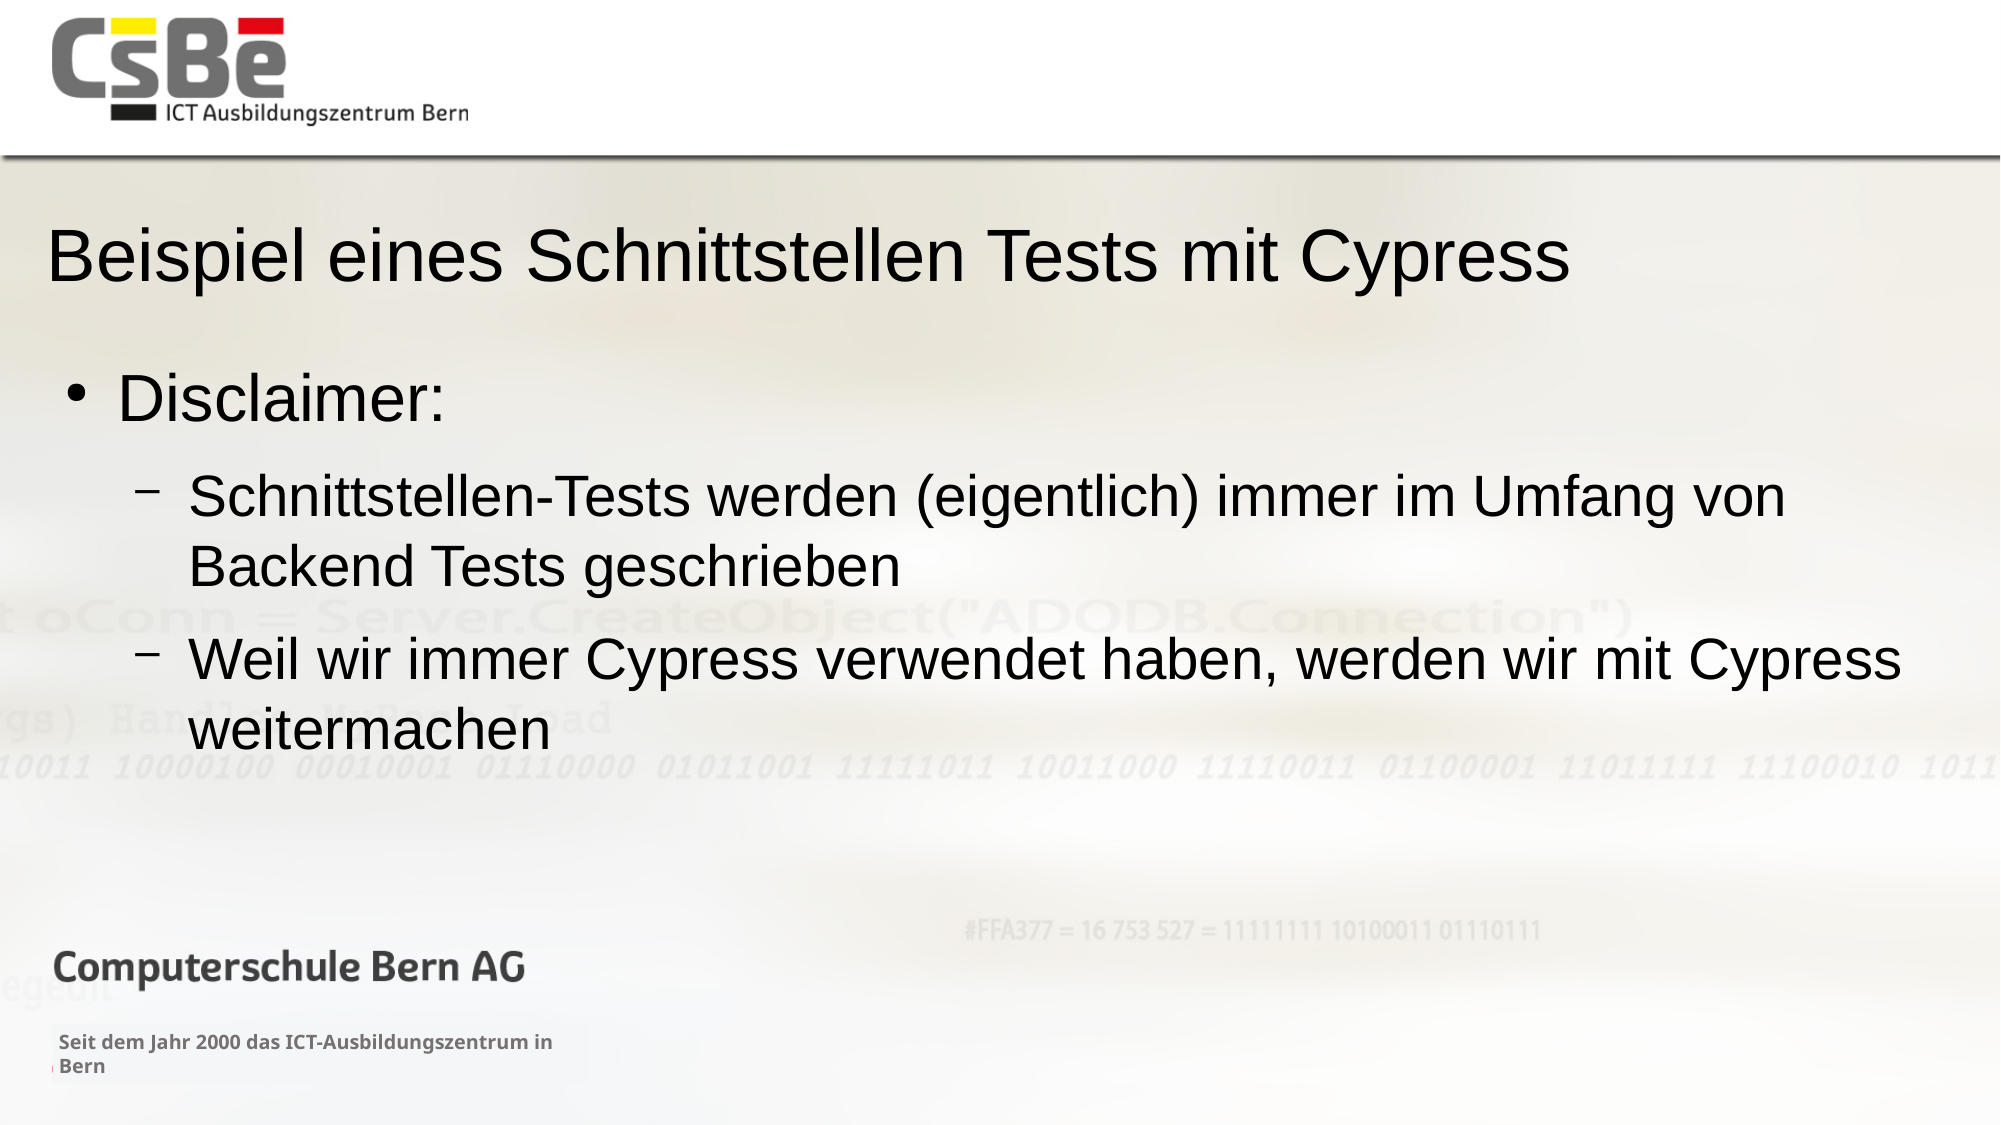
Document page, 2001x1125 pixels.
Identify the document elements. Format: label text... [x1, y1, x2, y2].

list Disclaimer: Schnittstellen-Tests werden (eigentlich) immer im Umfang von Backend Tests geschrieben Weil wir immer Cypress verwendet haben, werden wir mit Cypress weitermachen [46, 355, 1920, 886]
list Beispiel eines Schnittstellen Tests mit Cypress [46, 206, 1920, 355]
picture [0, 0, 2001, 1125]
